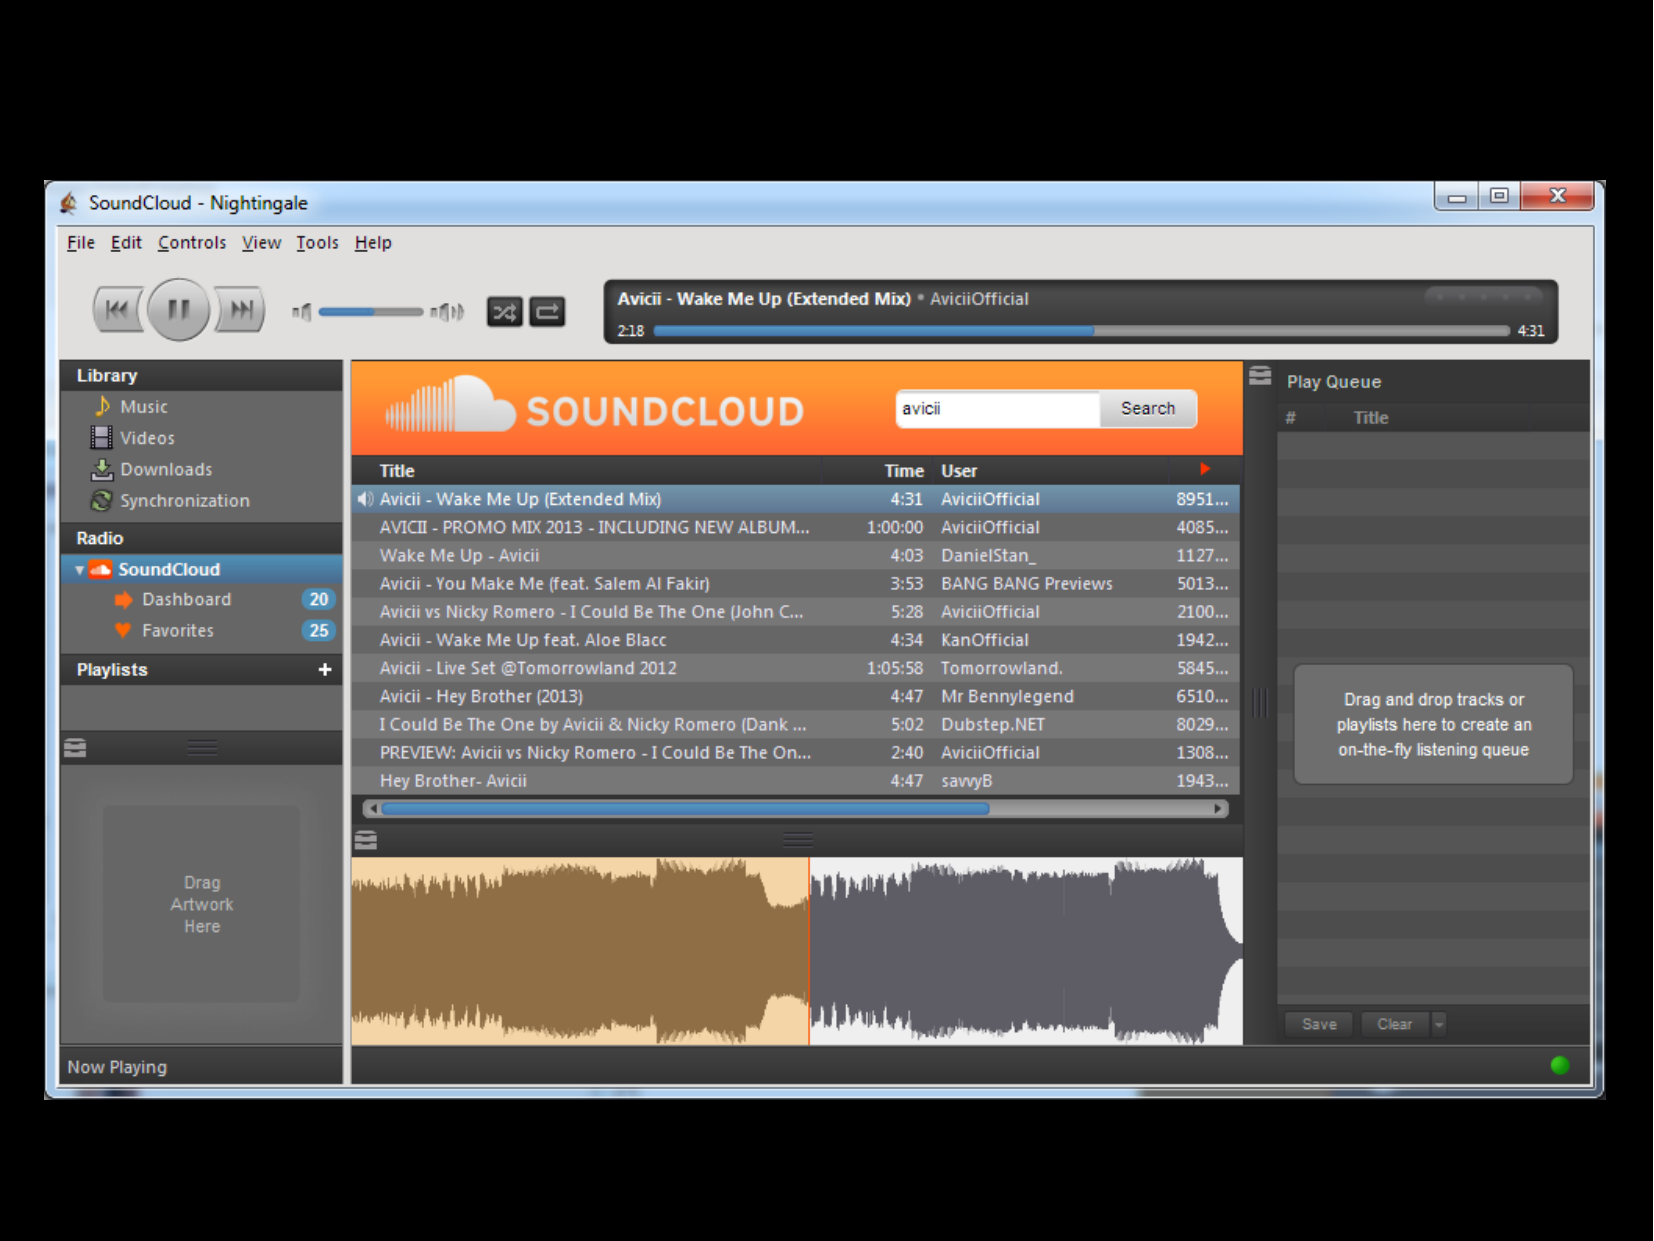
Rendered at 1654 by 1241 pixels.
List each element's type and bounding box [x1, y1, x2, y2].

picture [44, 180, 1606, 1100]
